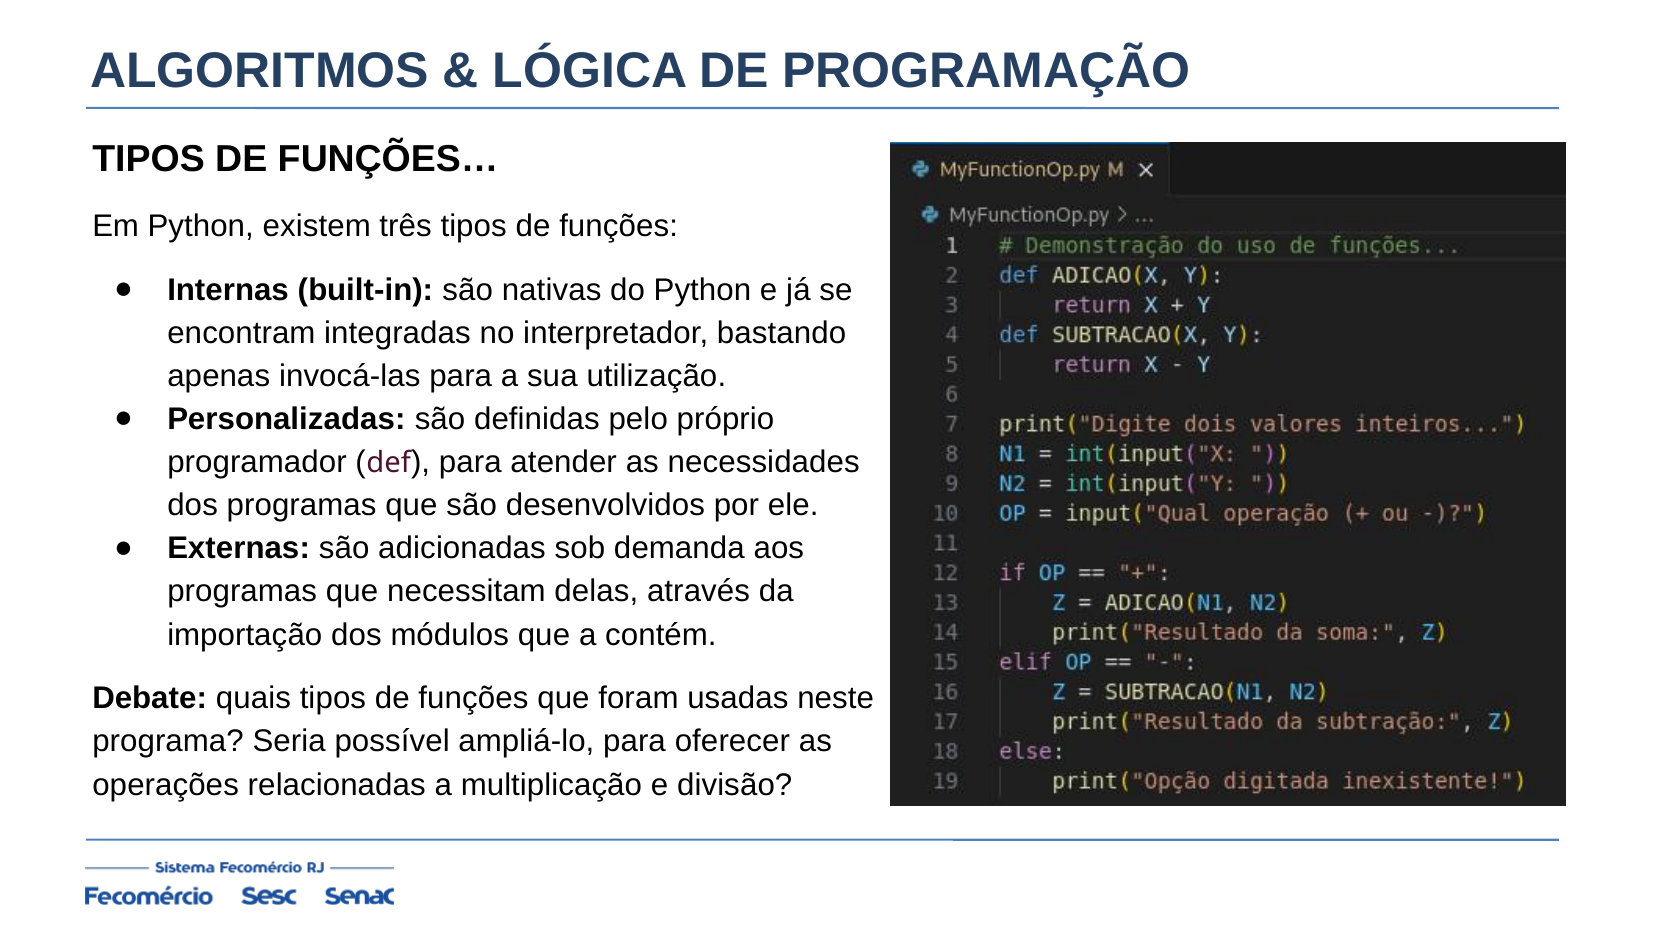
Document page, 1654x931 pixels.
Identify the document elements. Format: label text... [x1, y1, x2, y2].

text_box TIPOS DE FUNÇÕES… Em Python, existem três tipos de funções: Internas (built-in): são nativas do Python e já se encontram integradas no interpretador, bastando apenas invocá-las para a sua utilização. Personalizadas: são definidas pelo próprio programador (def), para atender as necessidades dos programas que são desenvolvidos por ele. Externas: são adicionadas sob demanda aos programas que necessitam delas, através da importação dos módulos que a contém. Debate: quais tipos de funções que foram usadas neste programa? Seria possível ampliá-lo, para oferecer as operações relacionadas a multiplicação e divisão? [77, 112, 891, 836]
text_box ALGORITMOS & LÓGICA DE PROGRAMAÇÃO [90, 32, 1564, 104]
picture [890, 142, 1566, 806]
picture [62, 845, 416, 921]
